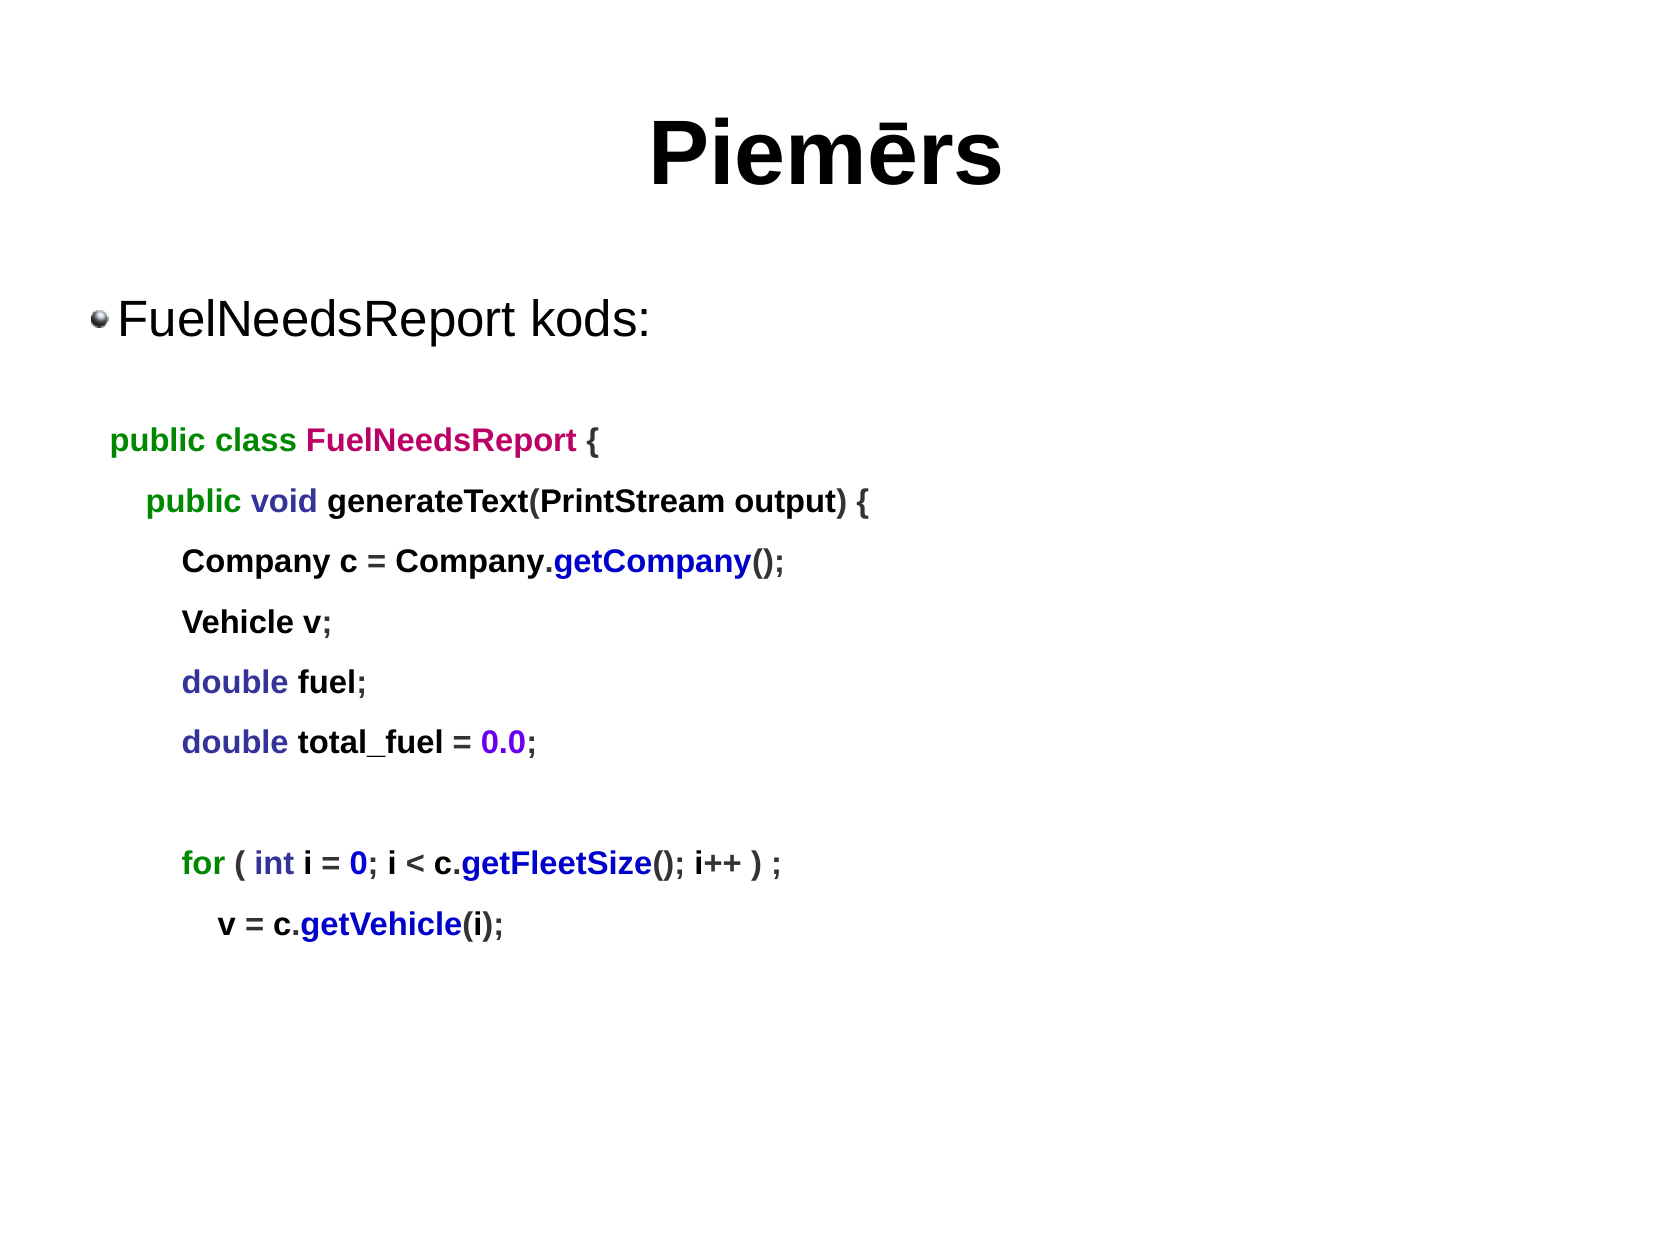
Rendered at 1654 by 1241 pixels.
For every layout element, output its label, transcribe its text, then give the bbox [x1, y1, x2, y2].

list FuelNeedsReport kods: public class FuelNeedsReport { public void generateText(PrintStream output) { Company c = Company.getCompany(); Vehicle v; double fuel; double total_fuel = 0.0; for ( int i = 0; i < c.getFleetSize(); i++ ) ; v = c.getVehicle(i); [82, 290, 1538, 1010]
title Piemērs [82, 49, 1571, 257]
